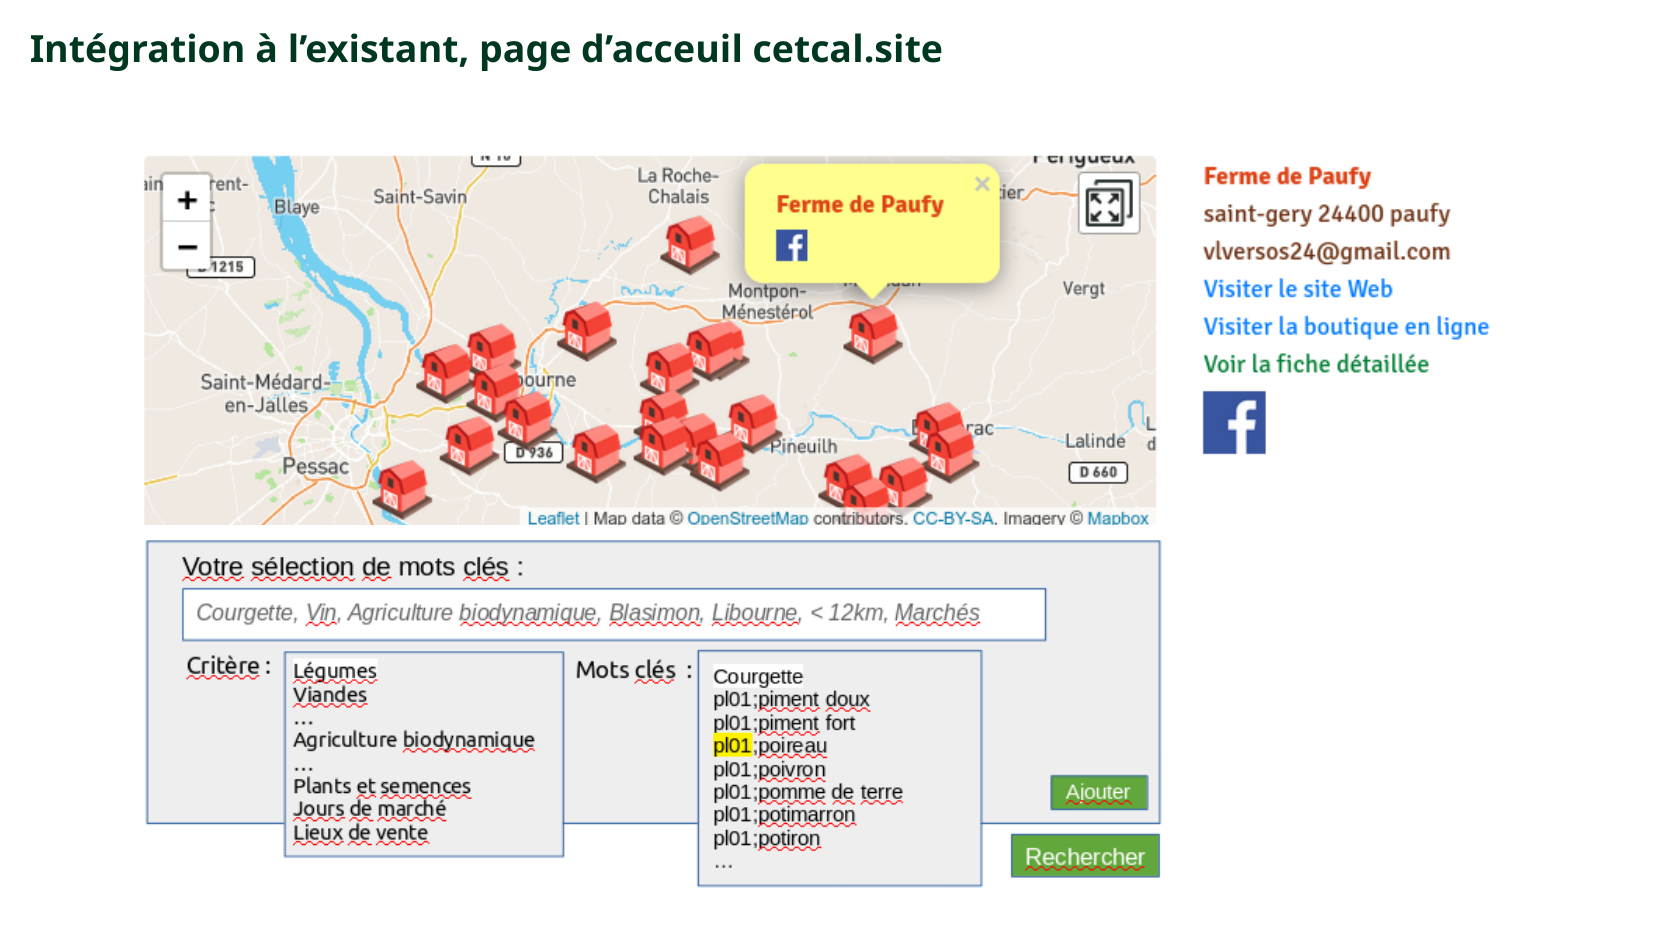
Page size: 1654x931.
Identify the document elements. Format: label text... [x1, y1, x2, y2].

text_box Intégration à l’existant, page d’acceuil cetcal.site [15, 15, 1606, 123]
picture [132, 139, 1535, 896]
